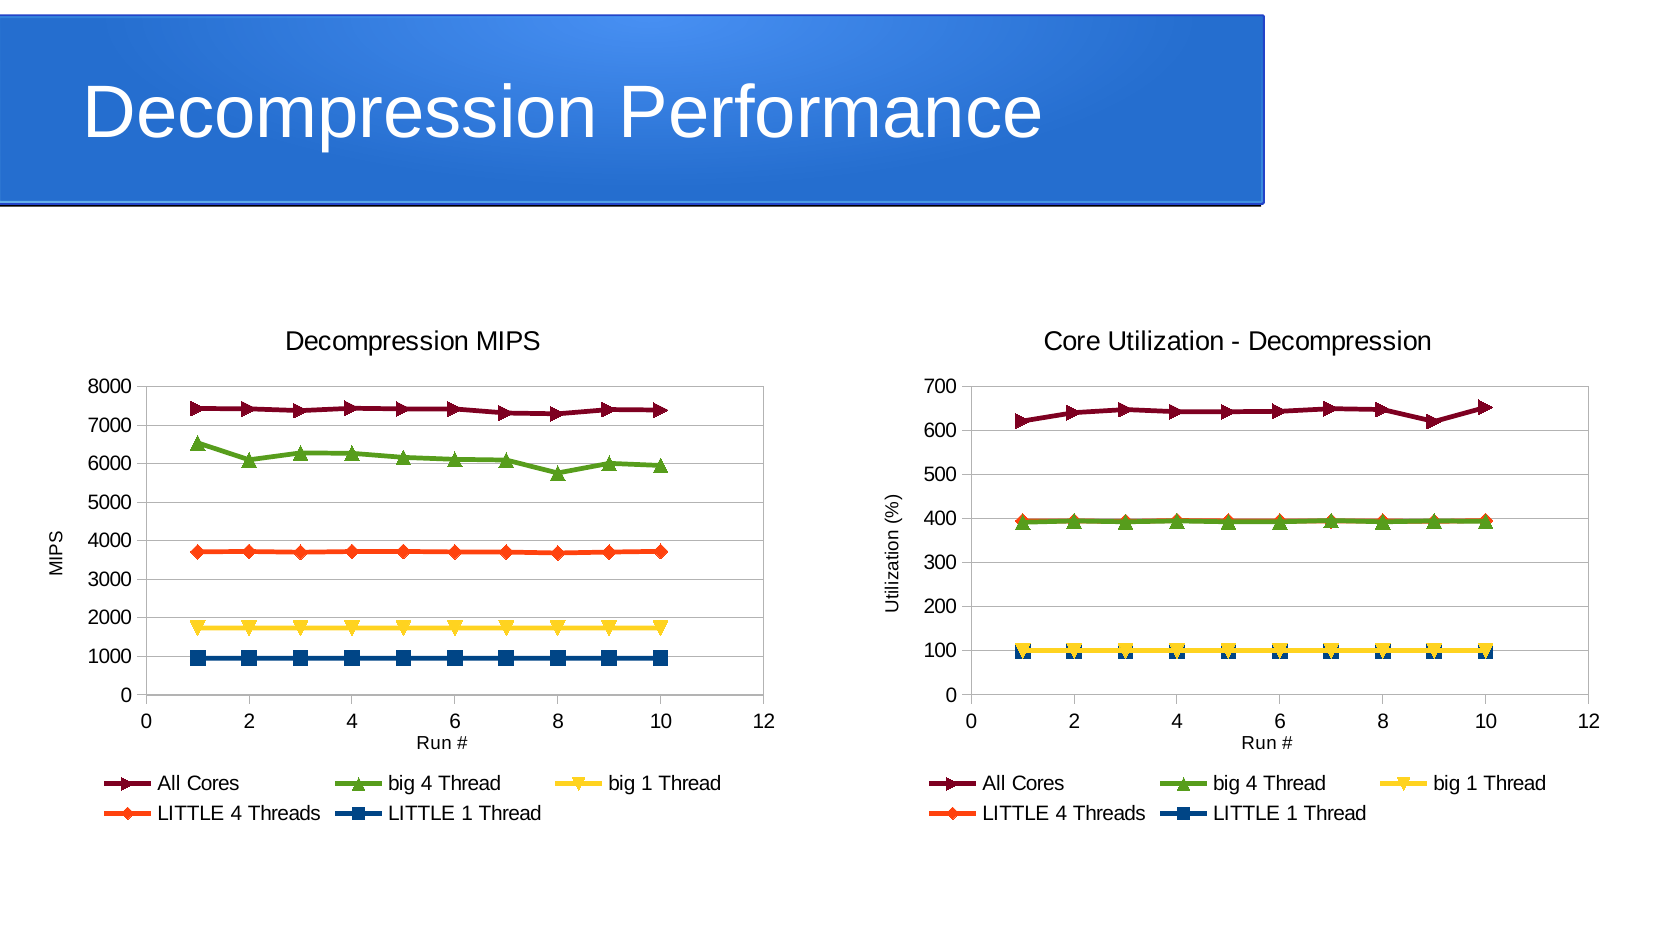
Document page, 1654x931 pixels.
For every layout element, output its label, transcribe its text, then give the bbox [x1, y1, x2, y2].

chart [862, 300, 1613, 832]
title Decompression Performance [82, 35, 1235, 189]
chart [37, 300, 788, 832]
